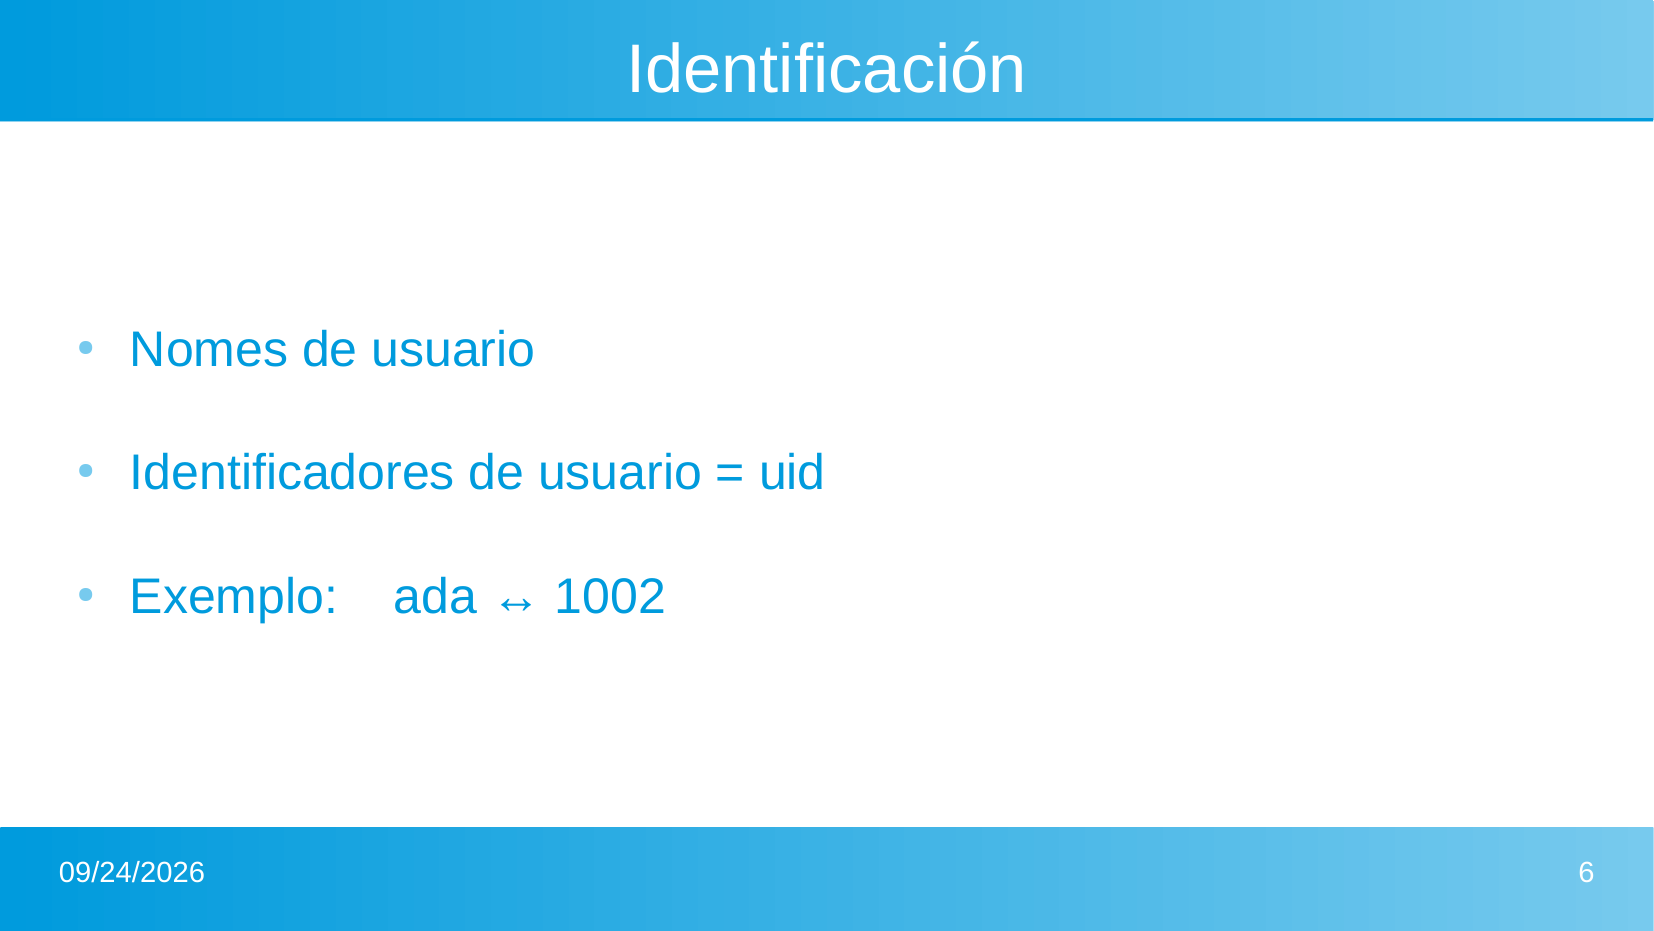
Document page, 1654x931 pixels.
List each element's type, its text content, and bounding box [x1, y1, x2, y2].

title Identificación [59, 29, 1595, 108]
list Nomes de usuario Identificadores de usuario = uid Exemplo: ada ↔ 1002 [59, 177, 1595, 768]
